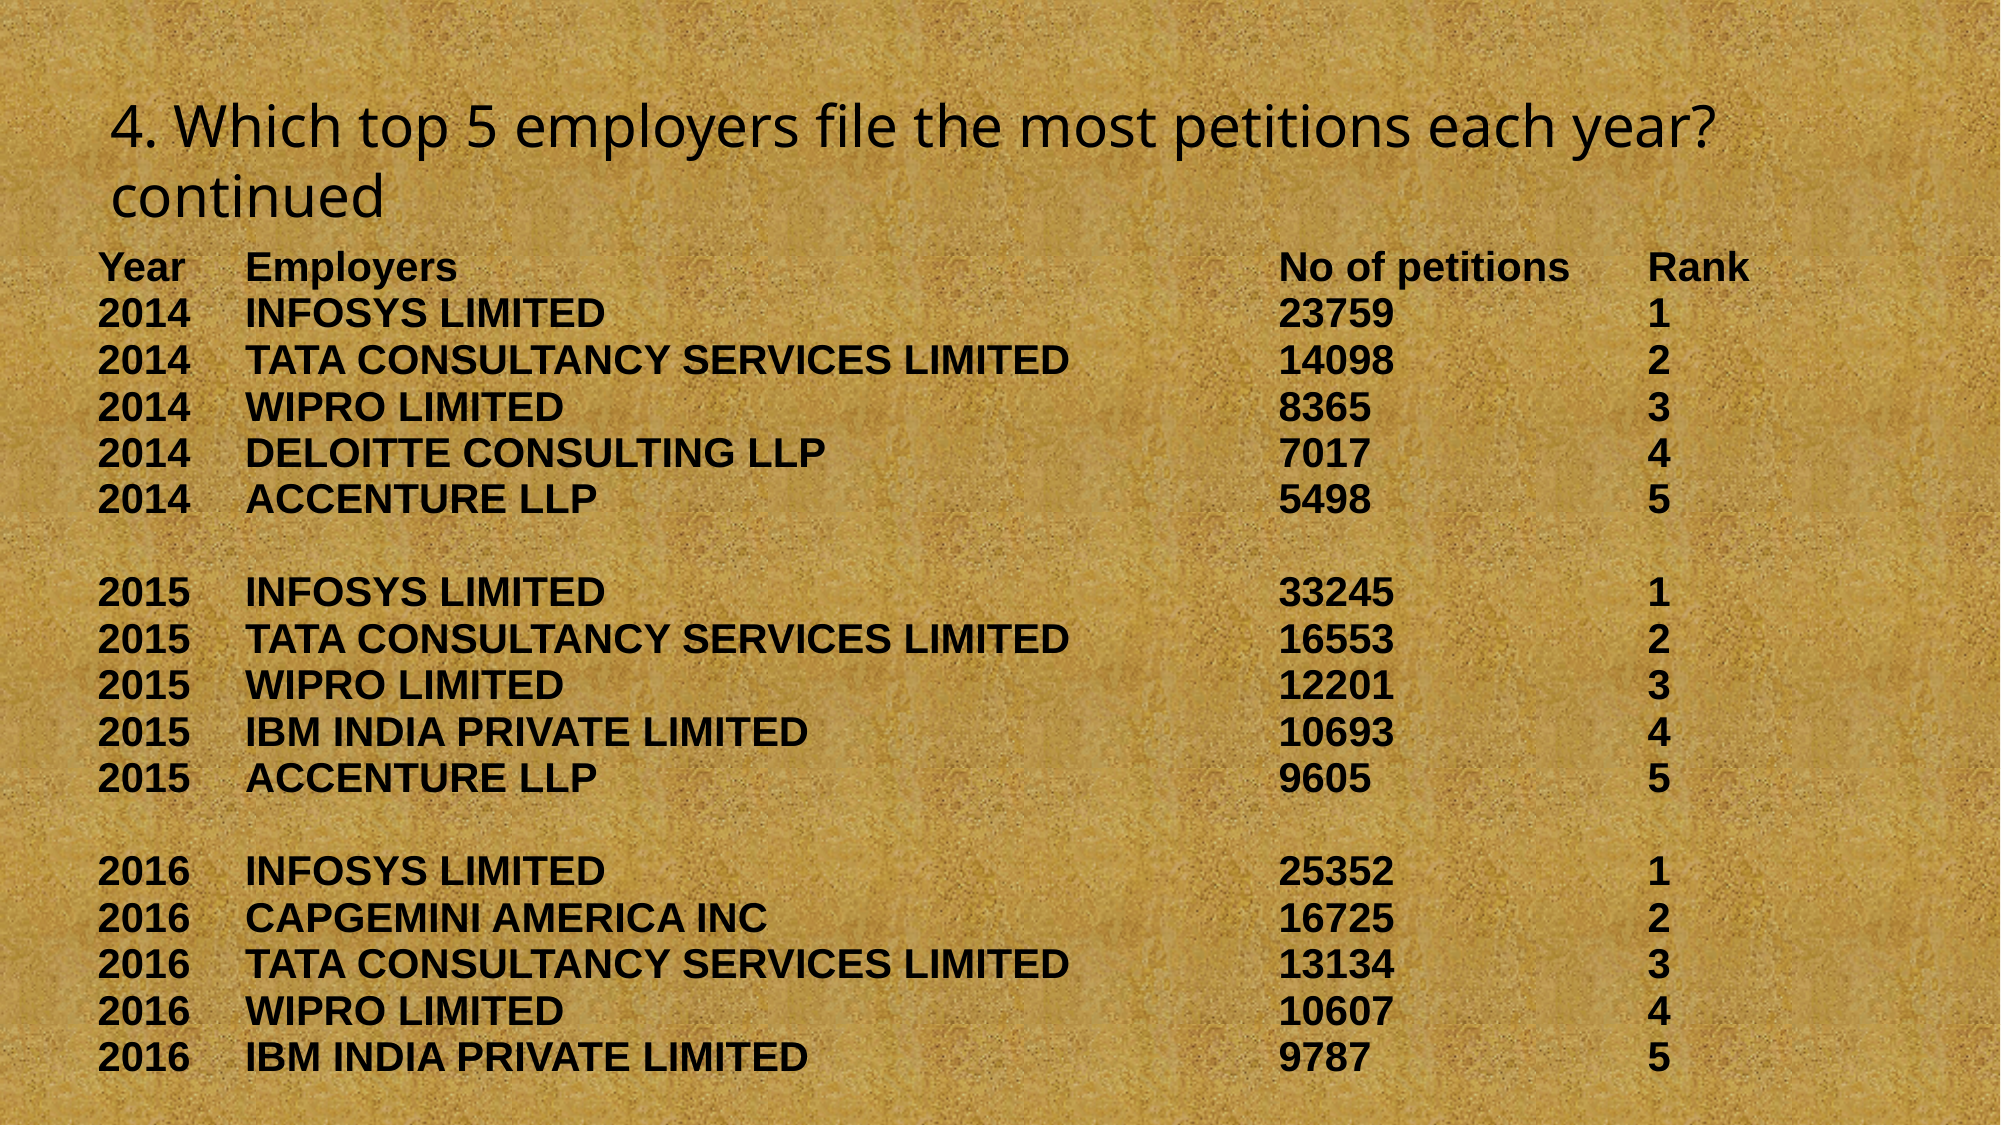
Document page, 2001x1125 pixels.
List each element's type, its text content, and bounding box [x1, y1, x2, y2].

title 4. Which top 5 employers file the most petitions each year? continued [94, 42, 1902, 189]
text_box Year Employers No of petitions Rank 2014 INFOSYS LIMITED 23759 1 2014 TATA CONSULTANCY SERVICES LIMITED 14098 2 2014 WIPRO LIMITED 8365 3 2014 DELOITTE CONSULTING LLP 7017 4 2014 ACCENTURE LLP 5498 5 2015 INFOSYS LIMITED 33245 1 2015 TATA CONSULTANCY SERVICES LIMITED 16553 2 2015 WIPRO LIMITED 12201 3 2015 IBM INDIA PRIVATE LIMITED 10693 4 2015 ACCENTURE LLP 9605 5 2016 INFOSYS LIMITED 25352 1 2016 CAPGEMINI AMERICA INC 16725 2 2016 TATA CONSULTANCY SERVICES LIMITED 13134 3 2016 WIPRO LIMITED 10607 4 2016 IBM INDIA PRIVATE LIMITED 9787 5 [82, 189, 1973, 1099]
picture [0, 0, 2001, 1125]
